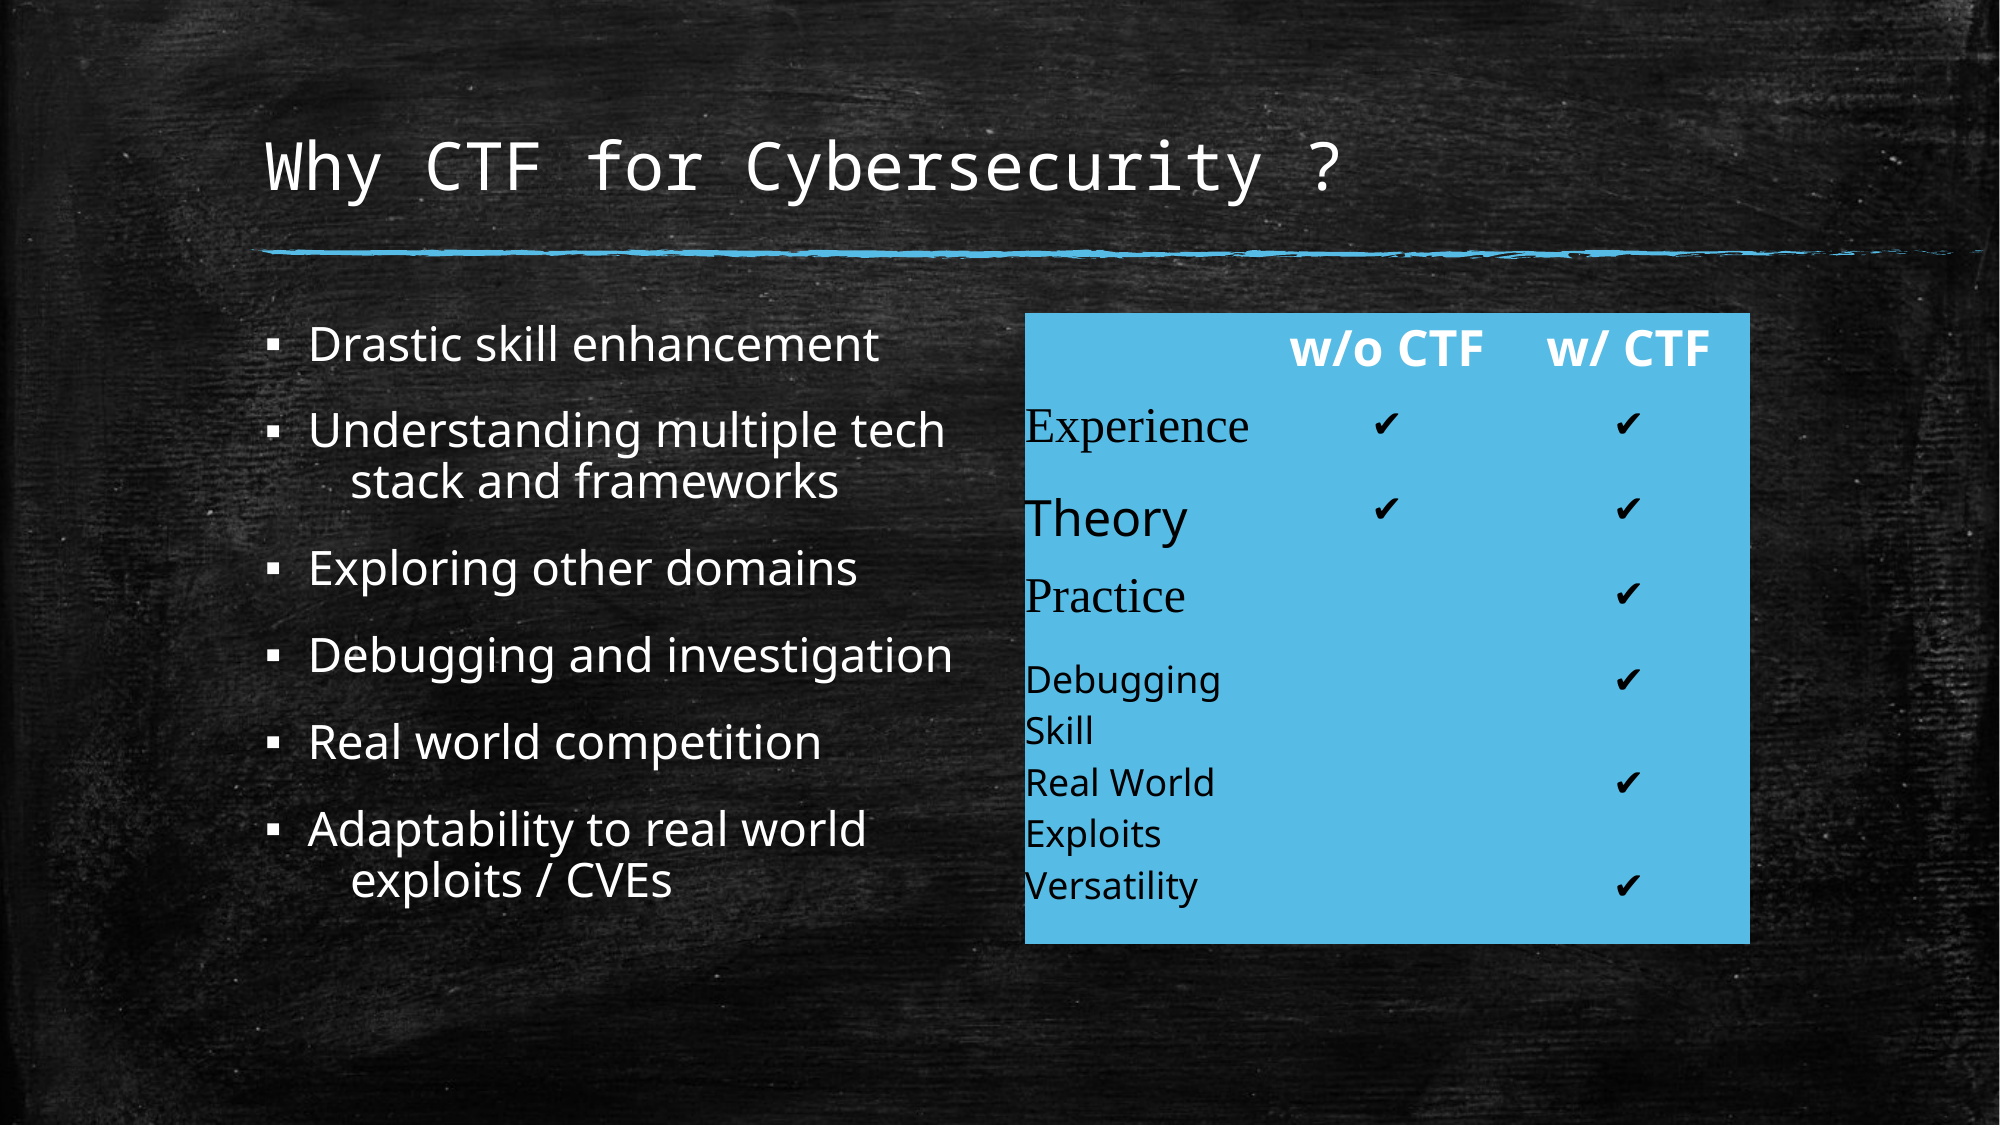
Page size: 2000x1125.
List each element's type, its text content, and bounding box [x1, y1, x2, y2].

table_cell ✔️ [1508, 653, 1750, 756]
table_header w/ CTF [1508, 313, 1750, 398]
table_cell ✔️ [1266, 483, 1508, 568]
table_cell ✔️ [1508, 568, 1750, 653]
title Why CTF for Cybersecurity ? [249, 45, 1750, 213]
table_cell Practice [1025, 568, 1266, 653]
list Drastic skill enhancement Understanding multiple tech stack and frameworks Exploring other domains Debugging and investigation Real world competition Adaptability to real world exploits / CVEs [249, 312, 975, 1013]
table_cell ✔️ [1266, 398, 1508, 483]
table_cell ✔️ [1508, 483, 1750, 568]
table_cell [1266, 859, 1508, 944]
table_cell Practice [1034, 581, 1045, 597]
table_cell ✔️ [1508, 398, 1750, 483]
table_cell ✔️ [1508, 756, 1750, 859]
table_cell [1266, 568, 1508, 653]
table_cell Debugging Skill [1025, 653, 1266, 756]
table_cell Experience [1025, 398, 1266, 483]
table_cell [1266, 653, 1508, 756]
table_cell ✔️ [1508, 859, 1750, 944]
table_cell Real World Exploits [1025, 756, 1266, 859]
table_cell Versatility [1025, 859, 1266, 944]
table_header w/o CTF [1266, 313, 1508, 398]
table_cell [1266, 756, 1508, 859]
table_header [1025, 313, 1266, 398]
table_cell Theory [1025, 483, 1266, 568]
